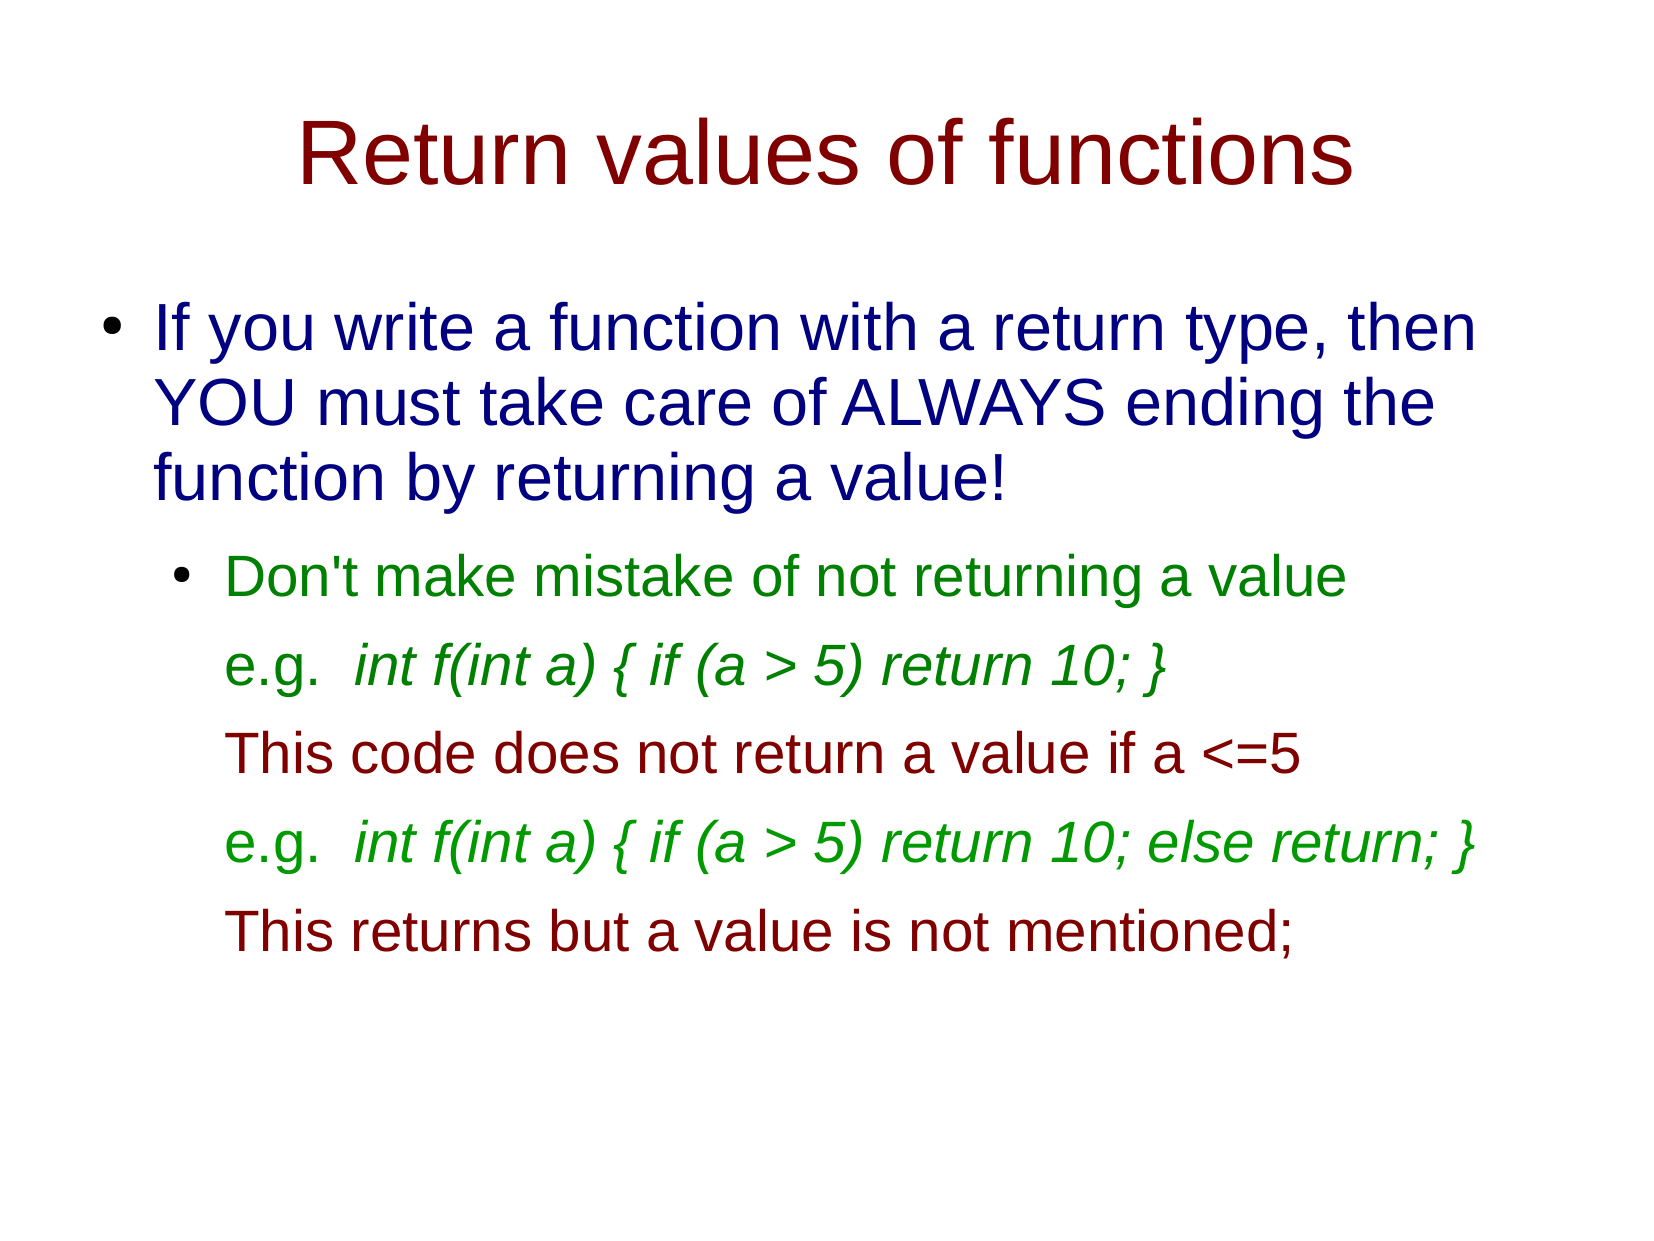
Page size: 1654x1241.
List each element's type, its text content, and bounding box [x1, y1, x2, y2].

list If you write a function with a return type, then YOU must take care of ALWAYS ending the function by returning a value! Don't make mistake of not returning a value e.g. int f(int a) { if (a > 5) return 10; } This code does not return a value if a <=5 e.g. int f(int a) { if (a > 5) return 10; else return; } This returns but a value is not mentioned; [82, 290, 1571, 1010]
title Return values of functions [82, 49, 1571, 257]
